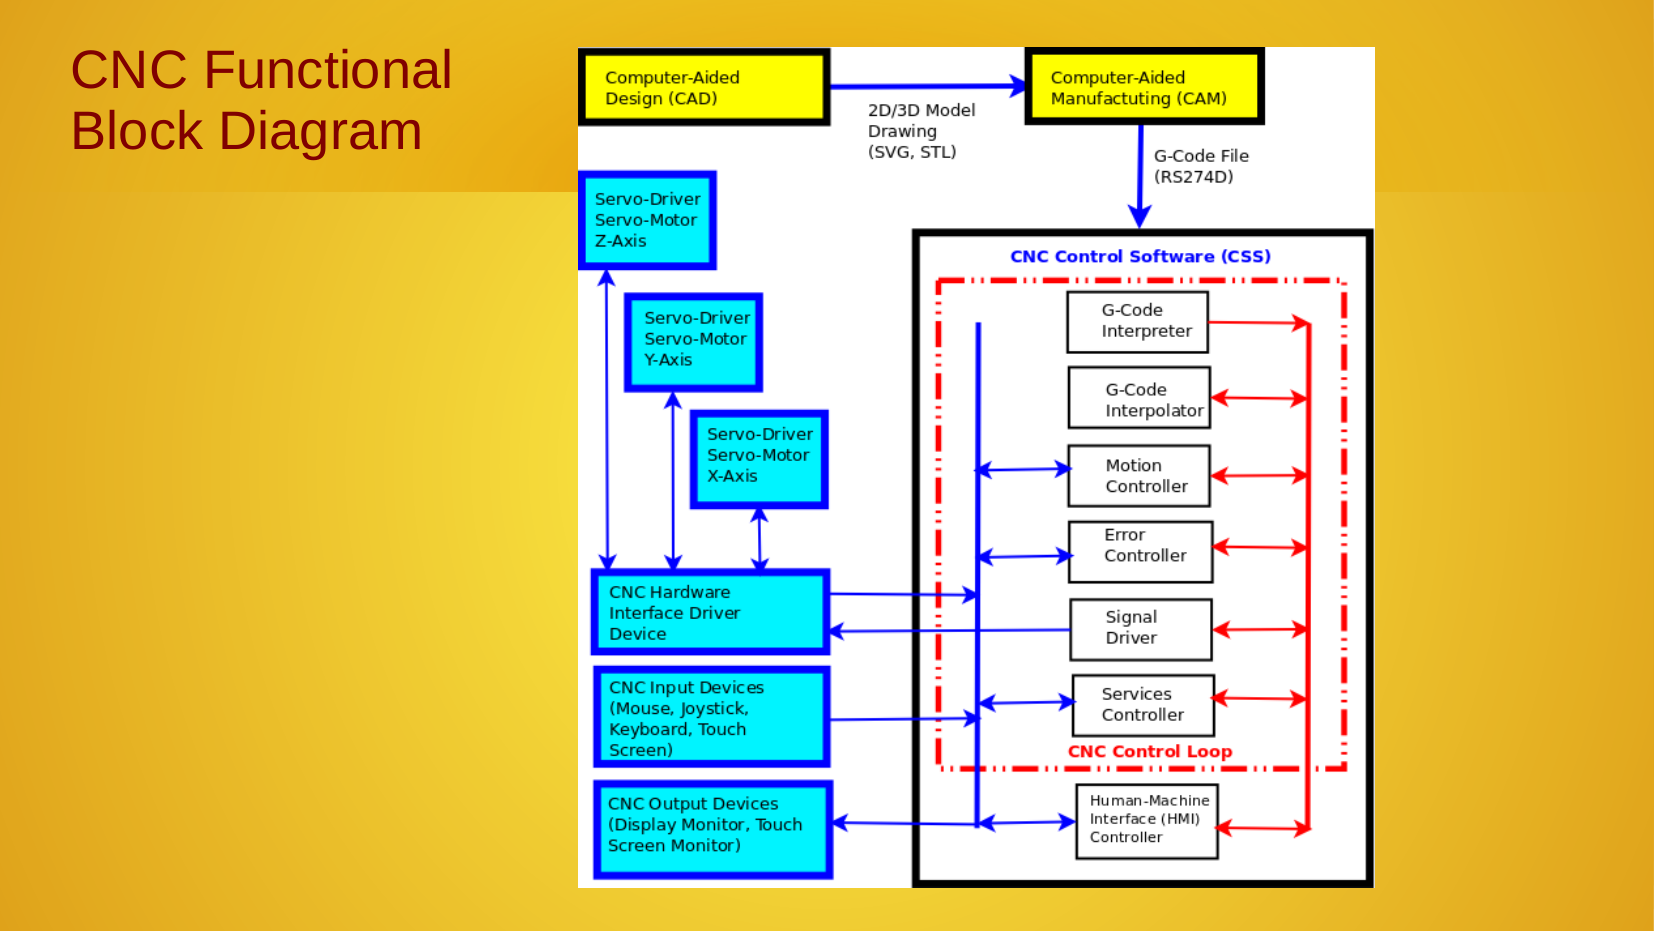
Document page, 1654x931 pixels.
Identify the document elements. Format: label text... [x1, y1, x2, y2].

picture [578, 47, 1375, 888]
title CNC Functional Block Diagram [70, 23, 1560, 178]
